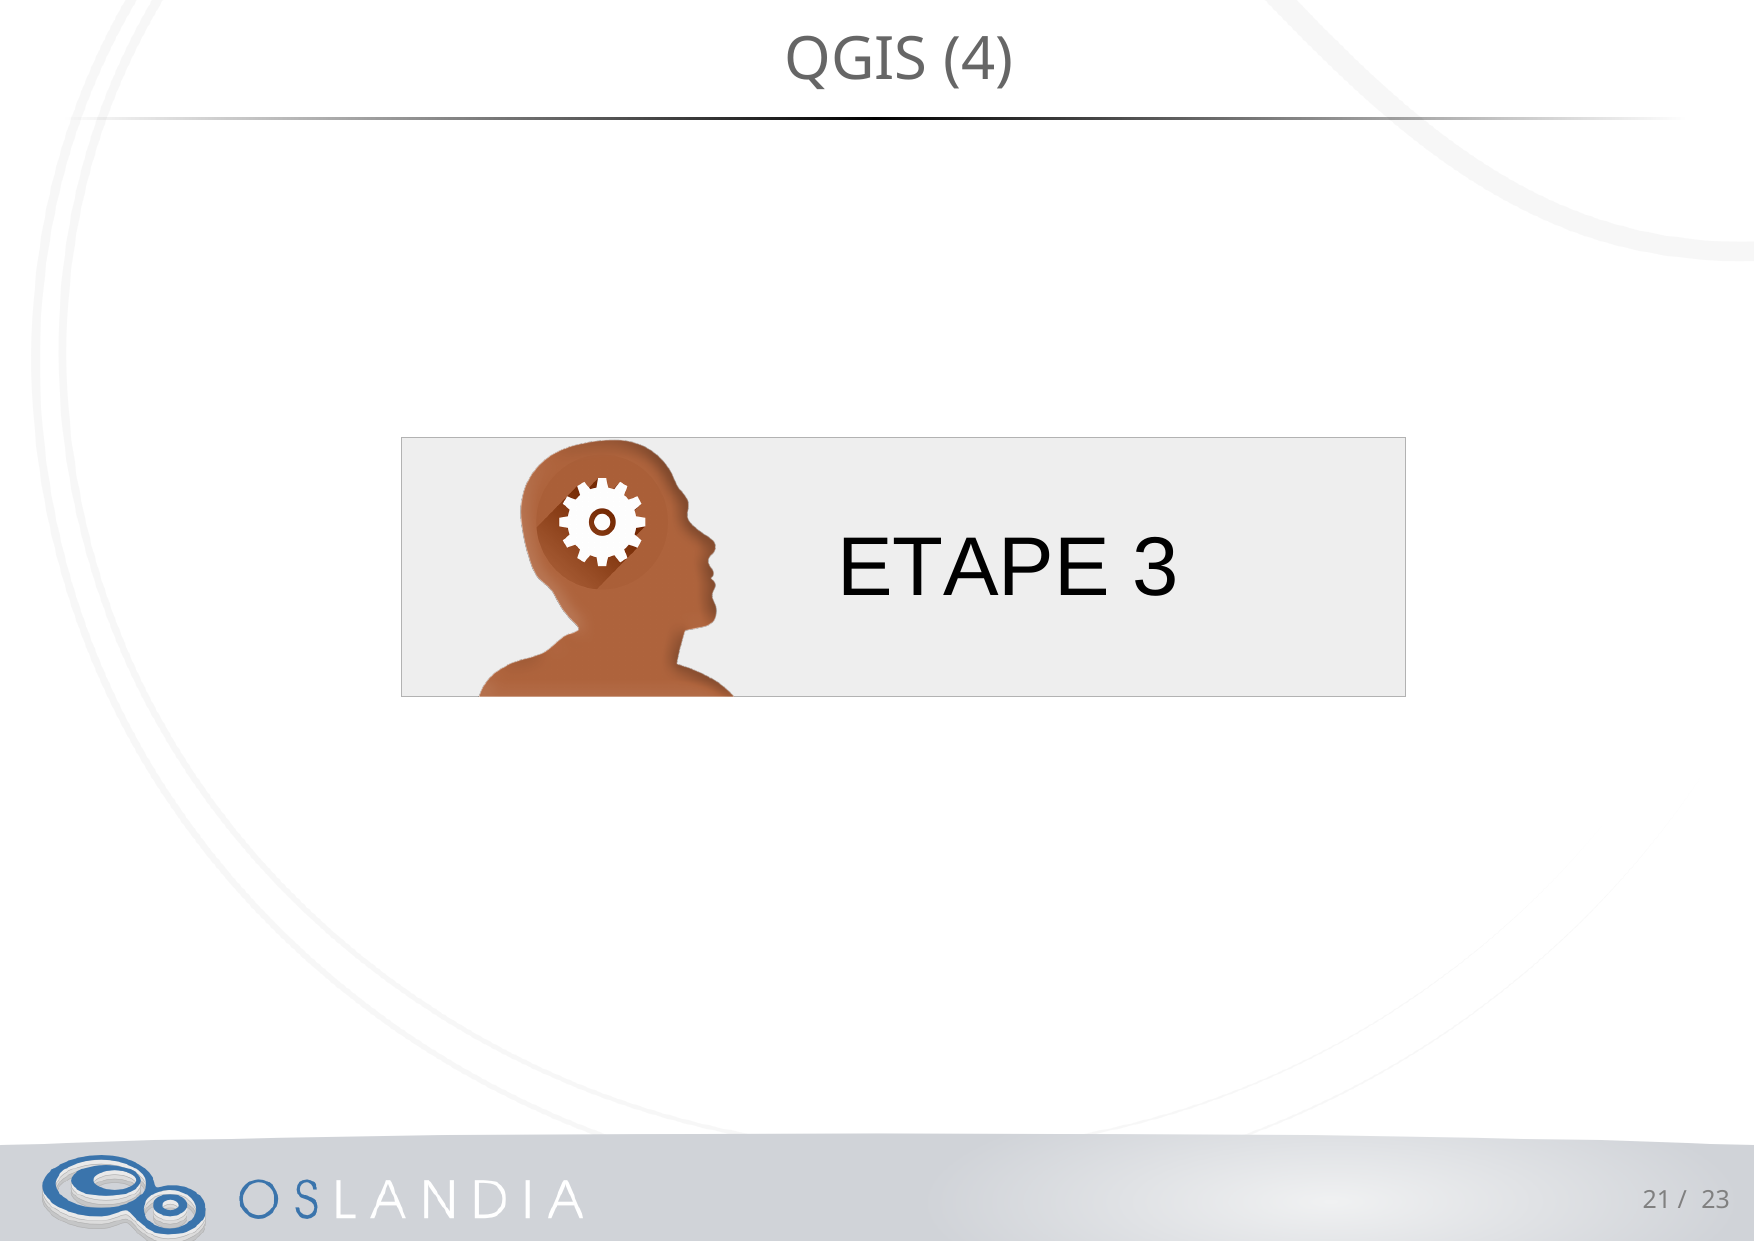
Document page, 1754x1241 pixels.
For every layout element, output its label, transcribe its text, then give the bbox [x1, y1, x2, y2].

picture [0, 0, 1754, 1241]
text_box ETAPE 3 [401, 437, 1406, 697]
title QGIS (4) [31, 14, 1754, 98]
